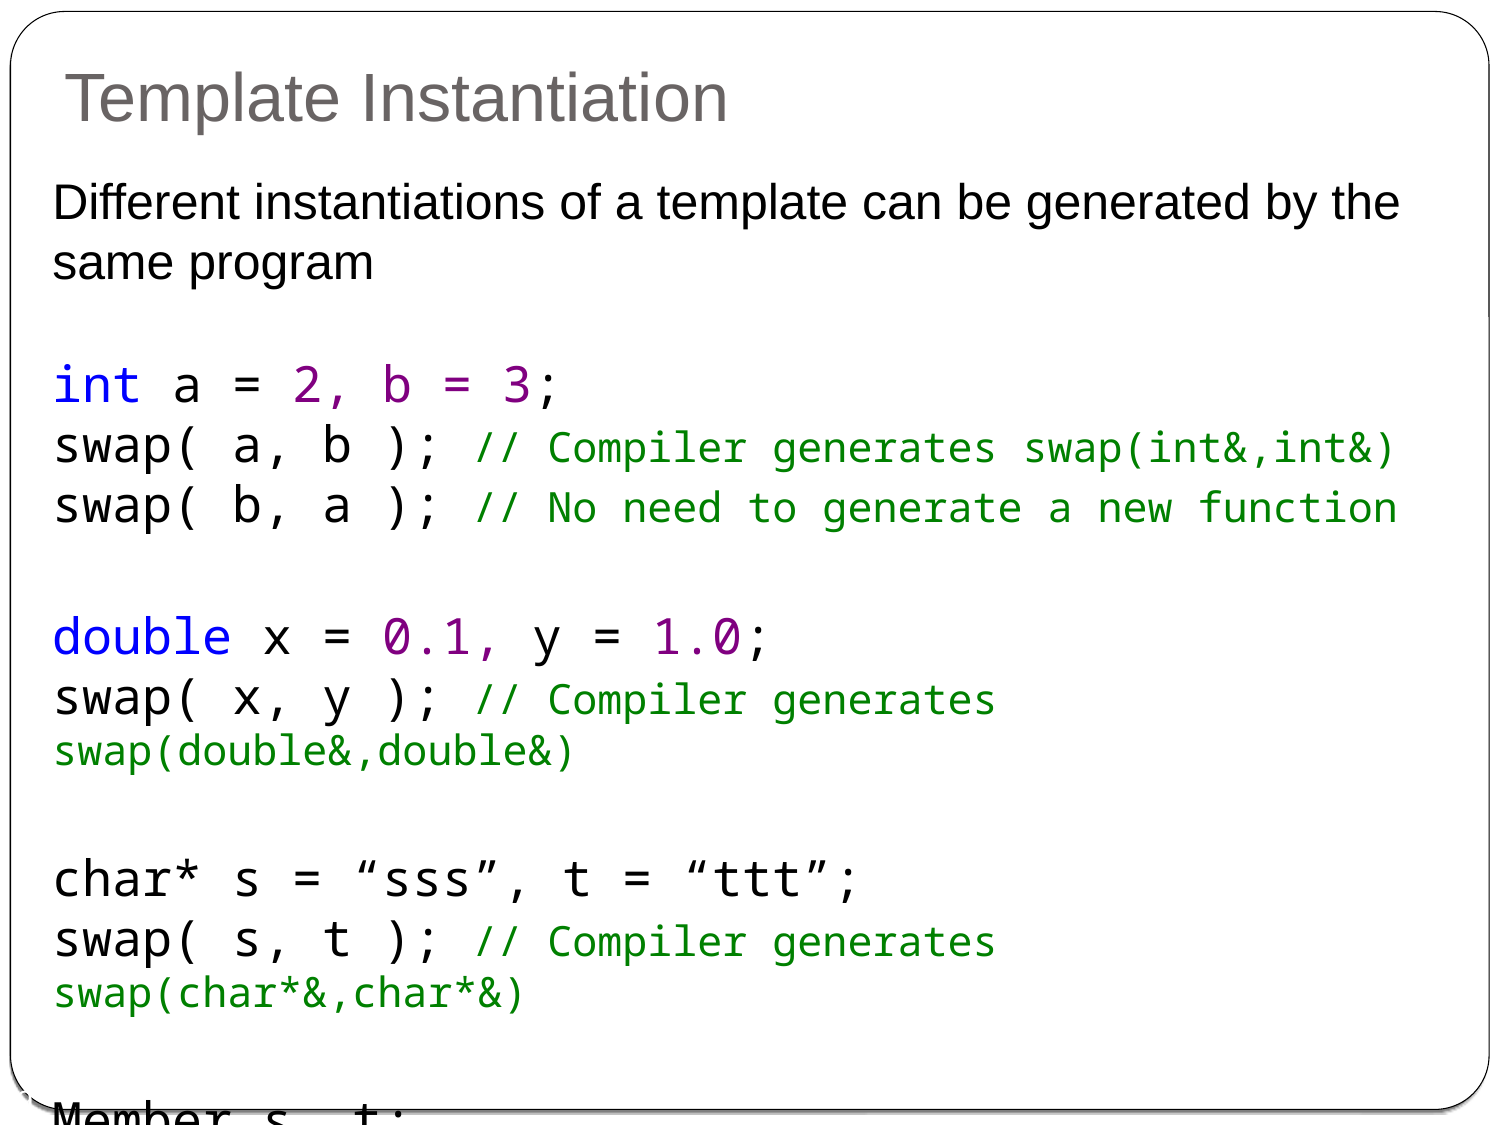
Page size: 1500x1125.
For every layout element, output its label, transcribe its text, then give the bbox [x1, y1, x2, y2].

list Different instantiations of a template can be generated by the same program int a = 2, b = 3; swap( a, b ); // Compiler generates swap(int&,int&) swap( b, a ); // No need to generate a new function double x = 0.1, y = 1.0; swap( x, y ); // Compiler generates swap(double&,double&) char* s = “sss”, t = “ttt”; swap( s, t ); // Compiler generates swap(char*&,char*&) Member s, t; swap( s, t ); // Compiler generates swap(Member&,Member&) [37, 162, 1463, 1088]
title Template Instantiation [50, 45, 1450, 150]
slide_number <number> [0, 1074, 50, 1125]
